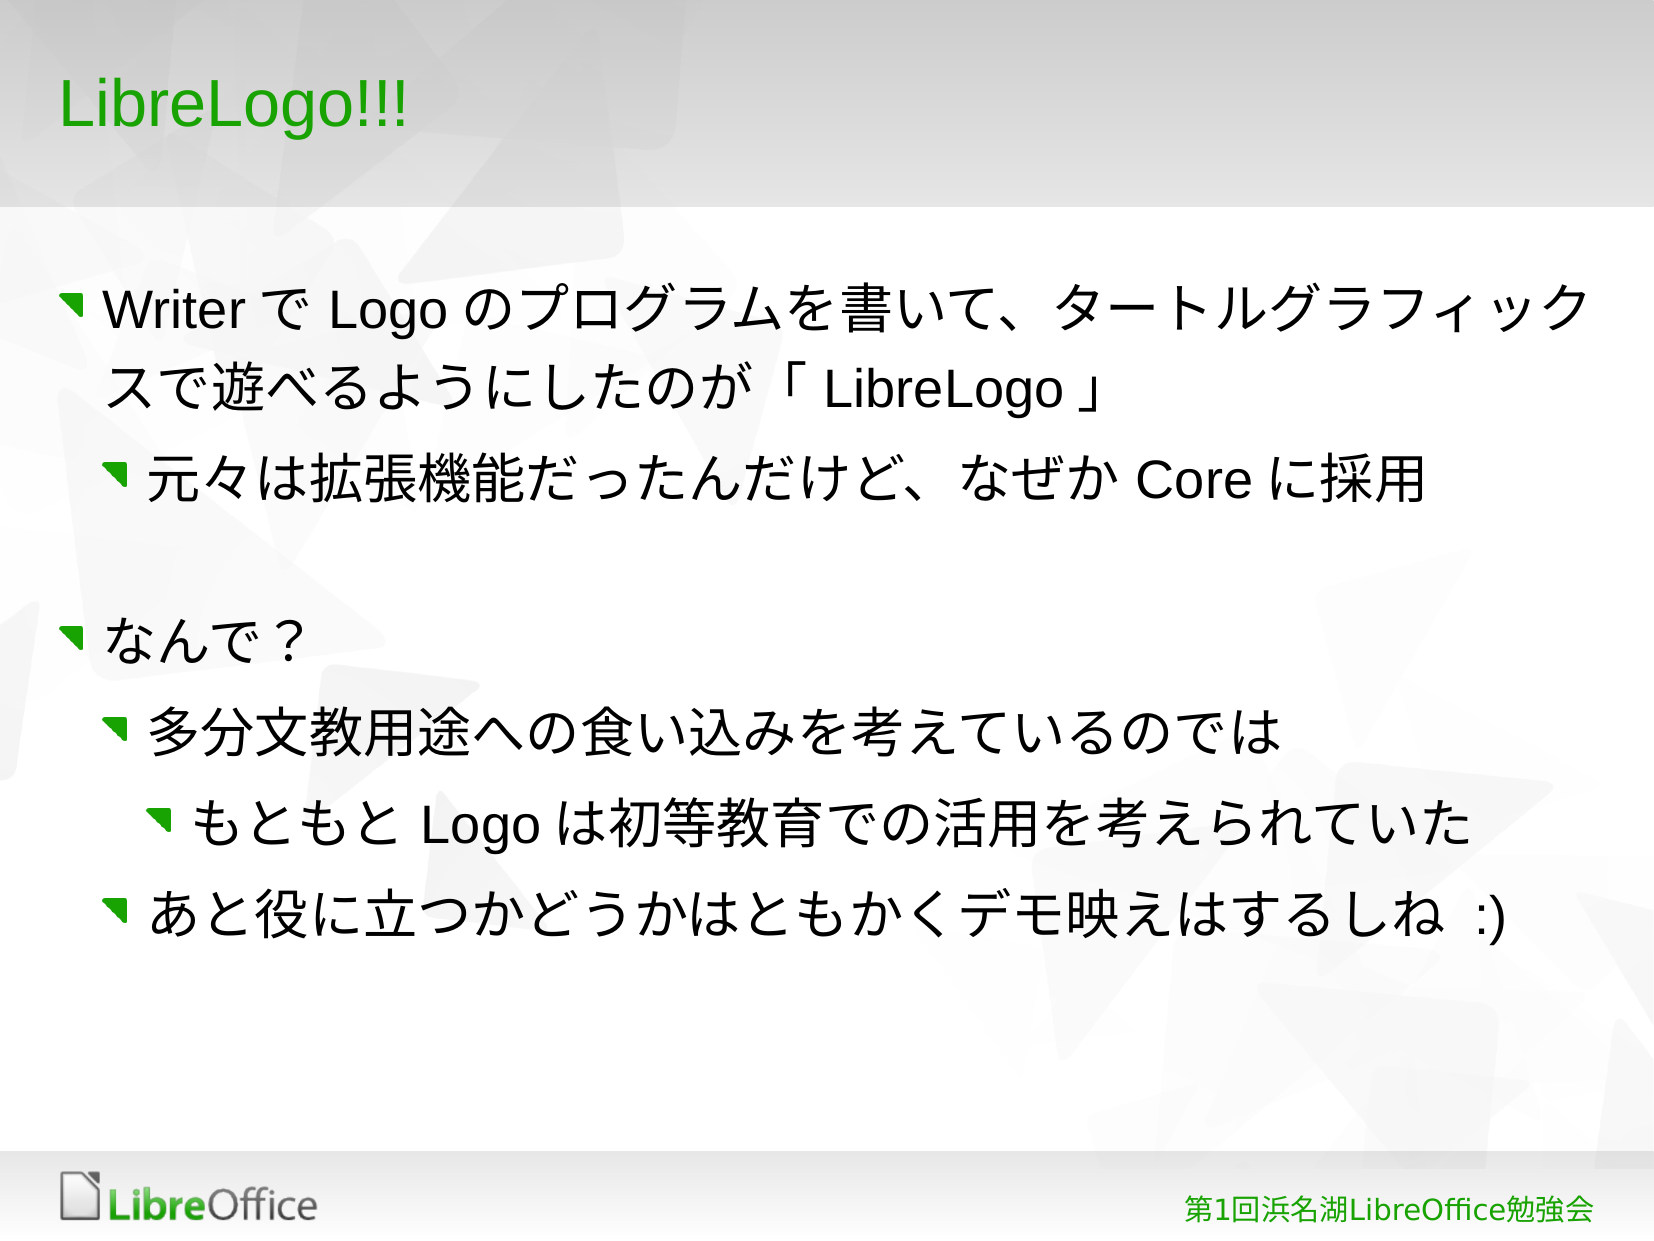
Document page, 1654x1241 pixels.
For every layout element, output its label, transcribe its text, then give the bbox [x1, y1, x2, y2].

list WriterでLogoのプログラムを書いて、タートルグラフィックスで遊べるようにしたのが「LibreLogo」 元々は拡張機能だったんだけど、なぜかCoreに採用 なんで？ 多分文教用途への食い込みを考えているのでは もともとLogoは初等教育での活用を考えられていた あと役に立つかどうかはともかくデモ映えはするしね :) [59, 265, 1595, 985]
picture [915, 548, 1654, 1169]
title LibreLogo!!! [59, 29, 1595, 178]
picture [0, 0, 783, 931]
picture [41, 1152, 337, 1240]
